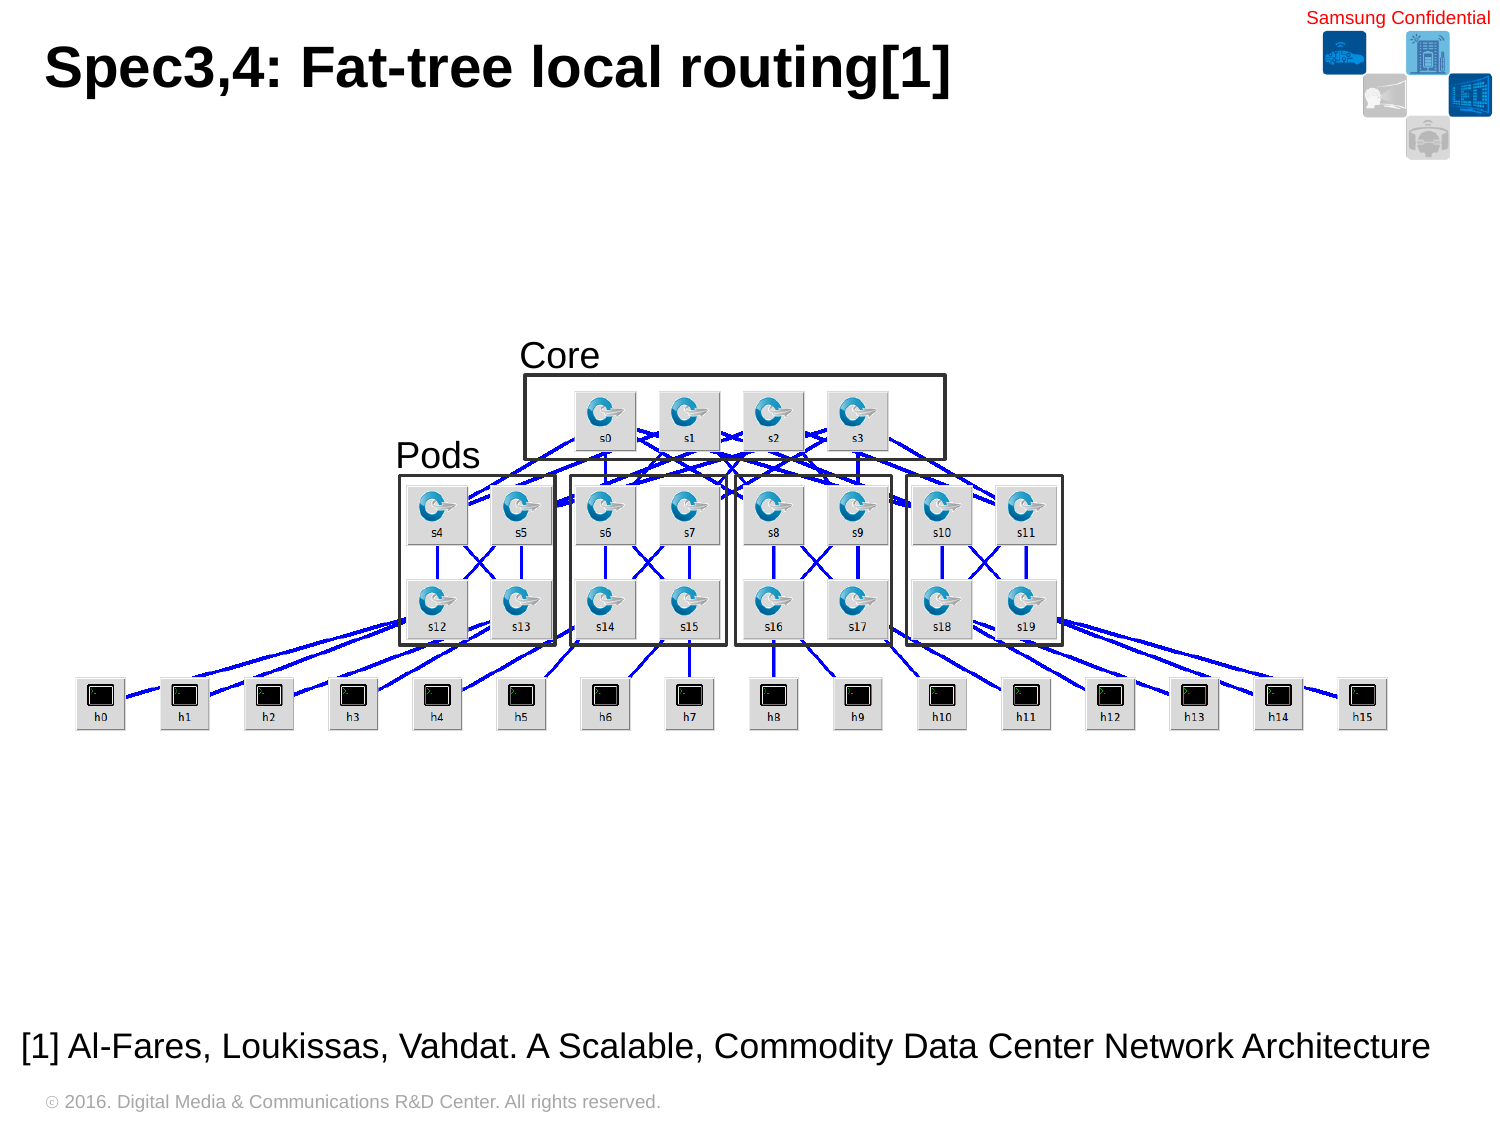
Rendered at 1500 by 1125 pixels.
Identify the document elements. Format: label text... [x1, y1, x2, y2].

picture [527, 377, 943, 458]
text_box Pods [380, 427, 496, 485]
picture [60, 376, 1396, 737]
text_box Core [504, 326, 616, 384]
text_box [1] Al-Fares, Loukissas, Vahdat. A Scalable, Commodity Data Center Network Architecture [6, 1018, 1447, 1074]
title Spec3,4: Fat-tree local routing[1] [29, 20, 1380, 108]
picture [1321, 30, 1493, 160]
